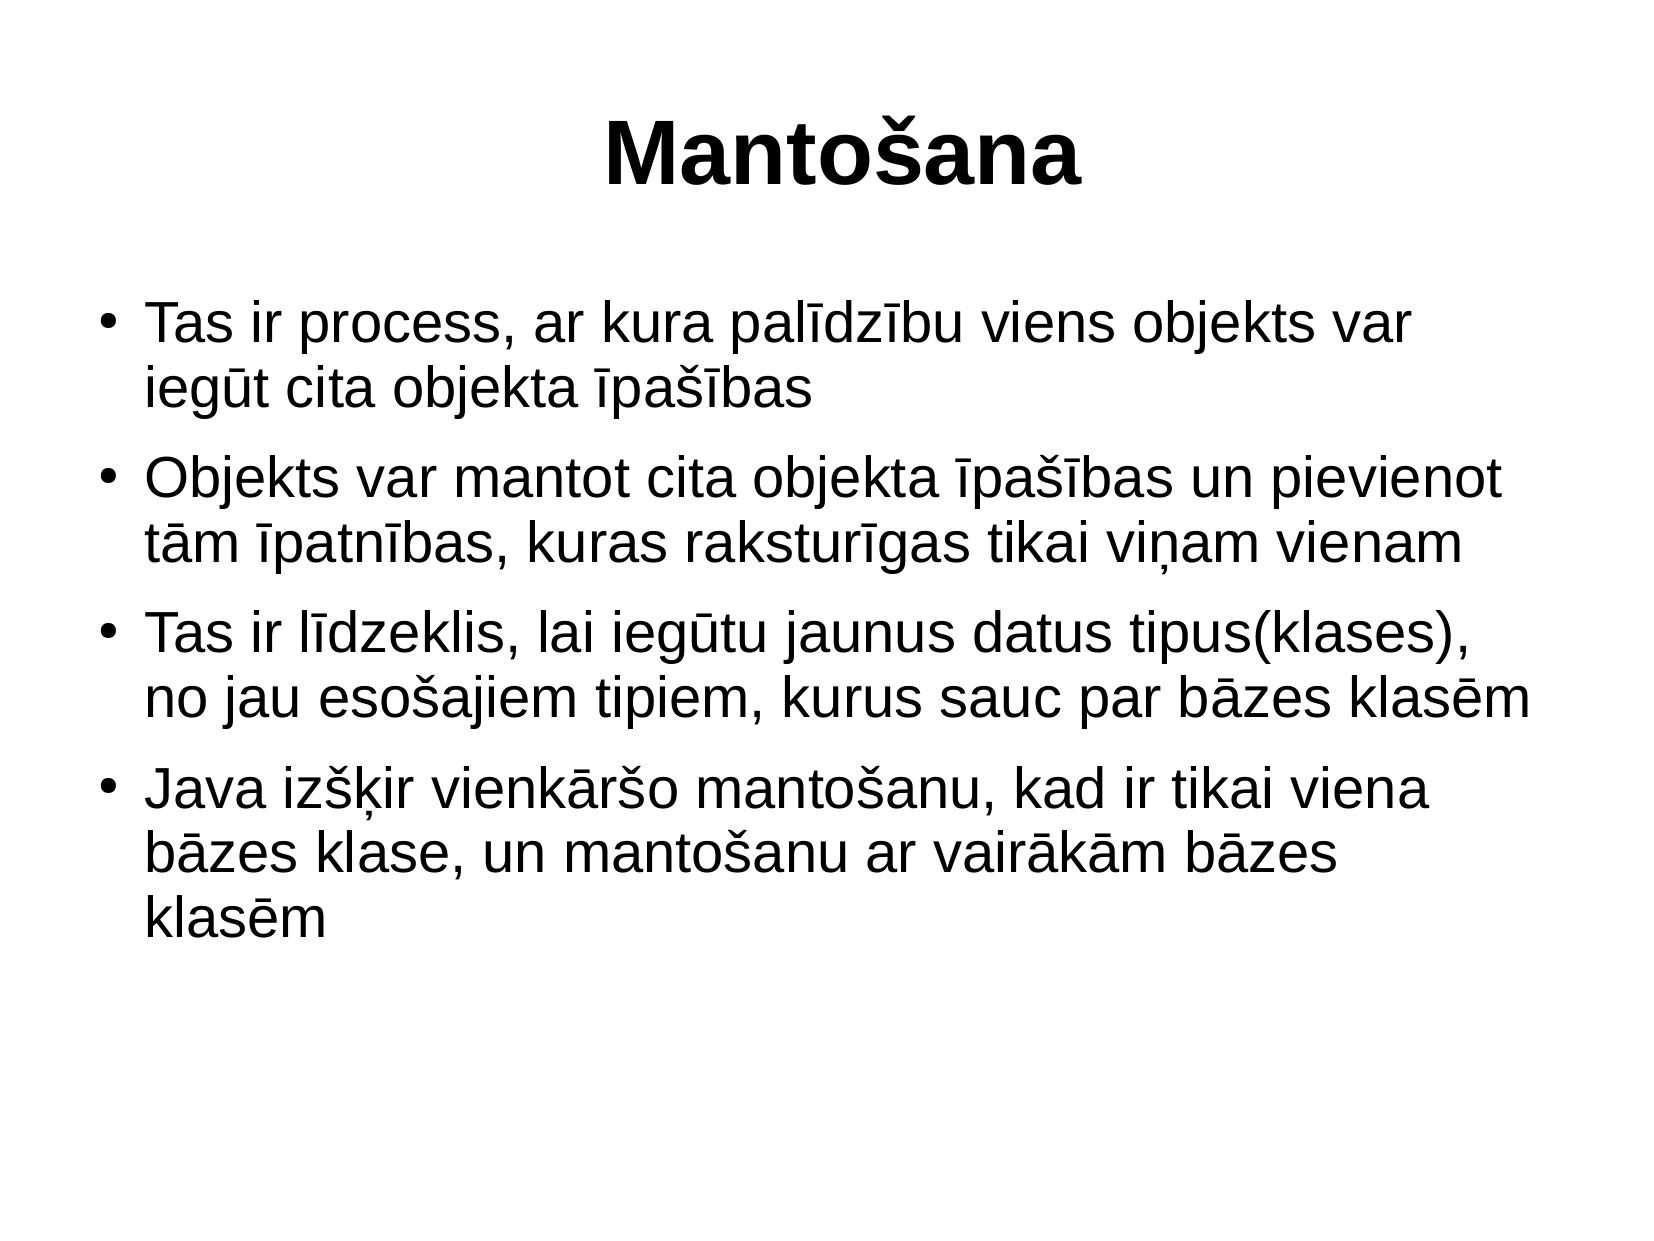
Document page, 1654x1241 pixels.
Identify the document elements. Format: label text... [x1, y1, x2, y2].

list Tas ir process, ar kura palīdzību viens objekts var iegūt cita objekta īpašības Objekts var mantot cita objekta īpašības un pievienot tām īpatnības, kuras raksturīgas tikai viņam vienam Tas ir līdzeklis, lai iegūtu jaunus datus tipus(klases), no jau esošajiem tipiem, kurus sauc par bāzes klasēm Java izšķir vienkāršo mantošanu, kad ir tikai viena bāzes klase, un mantošanu ar vairākām bāzes klasēm [82, 290, 1538, 1010]
title Mantošana [82, 49, 1571, 257]
